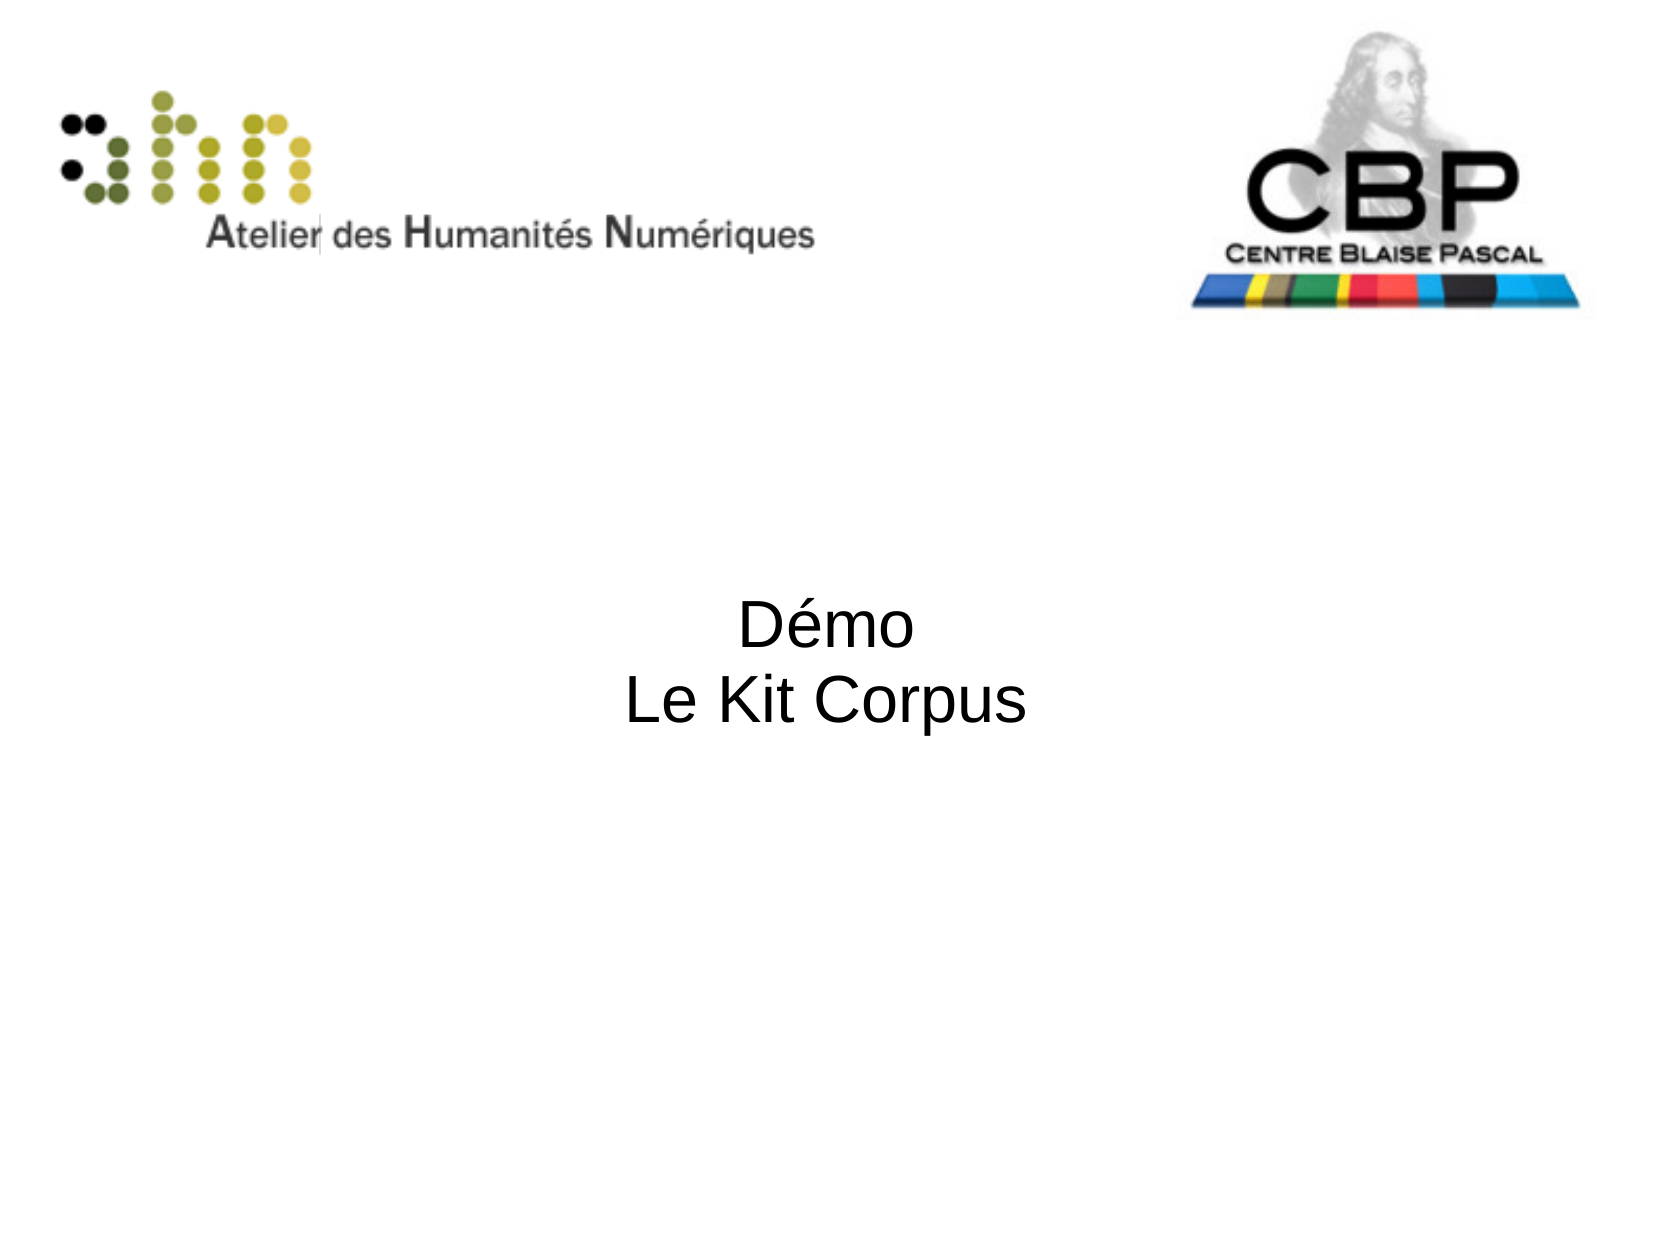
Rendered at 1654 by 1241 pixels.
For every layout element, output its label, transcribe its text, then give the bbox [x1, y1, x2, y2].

picture [1177, 20, 1595, 325]
picture [53, 11, 934, 260]
subtitle Démo Le Kit Corpus [82, 290, 1571, 1109]
